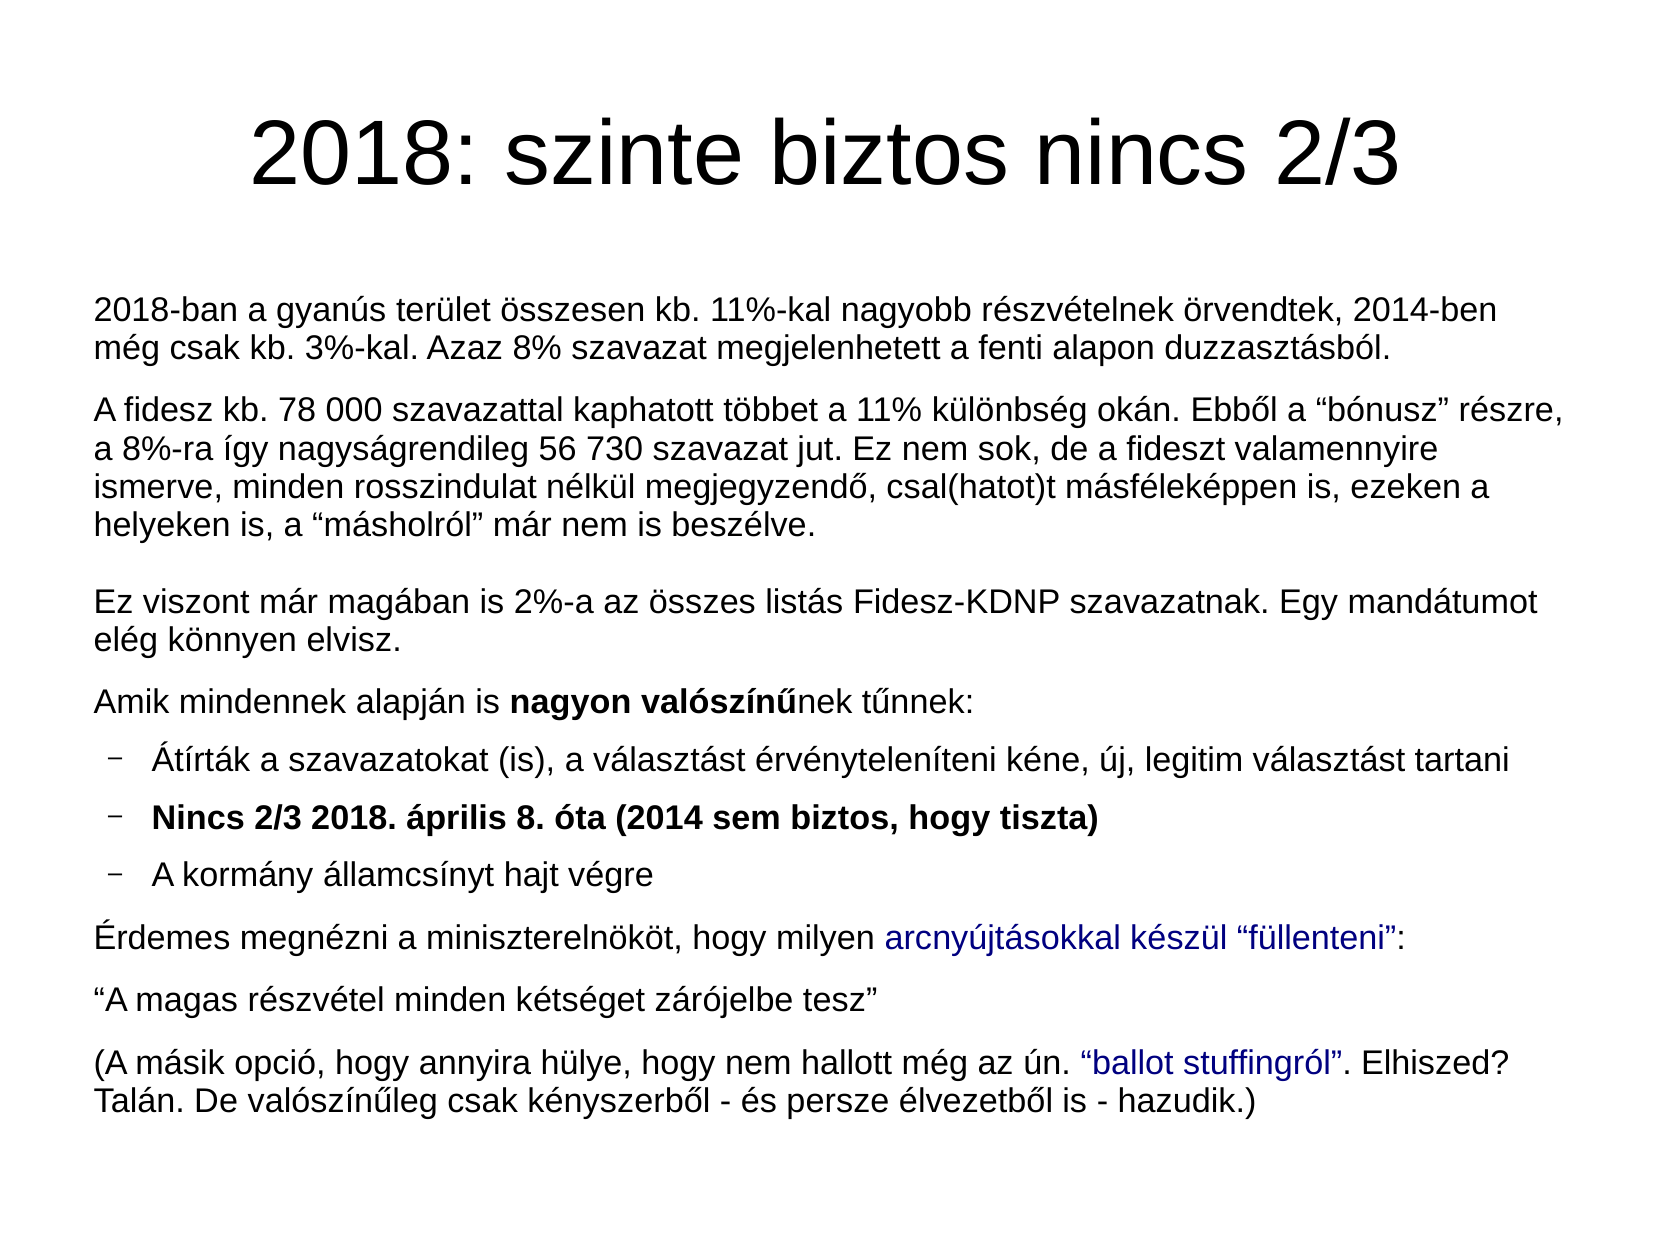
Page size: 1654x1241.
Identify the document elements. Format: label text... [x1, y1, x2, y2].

list 2018-ban a gyanús terület összesen kb. 11%-kal nagyobb részvételnek örvendtek, 2014-ben még csak kb. 3%-kal. Azaz 8% szavazat megjelenhetett a fenti alapon duzzasztásból. A fidesz kb. 78 000 szavazattal kaphatott többet a 11% különbség okán. Ebből a “bónusz” részre, a 8%-ra így nagyságrendileg 56 730 szavazat jut. Ez nem sok, de a fideszt valamennyire ismerve, minden rosszindulat nélkül megjegyzendő, csal(hatot)t másféleképpen is, ezeken a helyeken is, a “másholról” már nem is beszélve. Ez viszont már magában is 2%-a az összes listás Fidesz-KDNP szavazatnak. Egy mandátumot elég könnyen elvisz. Amik mindennek alapján is nagyon valószínűnek tűnnek: Átírták a szavazatokat (is), a választást érvényteleníteni kéne, új, legitim választást tartani Nincs 2/3 2018. április 8. óta (2014 sem biztos, hogy tiszta) A kormány államcsínyt hajt végre Érdemes megnézni a miniszterelnököt, hogy milyen arcnyújtásokkal készül “füllenteni”: “A magas részvétel minden kétséget zárójelbe tesz” (A másik opció, hogy annyira hülye, hogy nem hallott még az ún. “ballot stuffingról”. Elhiszed? Talán. De valószínűleg csak kényszerből - és persze élvezetből is - hazudik.) [35, 290, 1571, 1133]
title 2018: szinte biztos nincs 2/3 [82, 49, 1571, 257]
